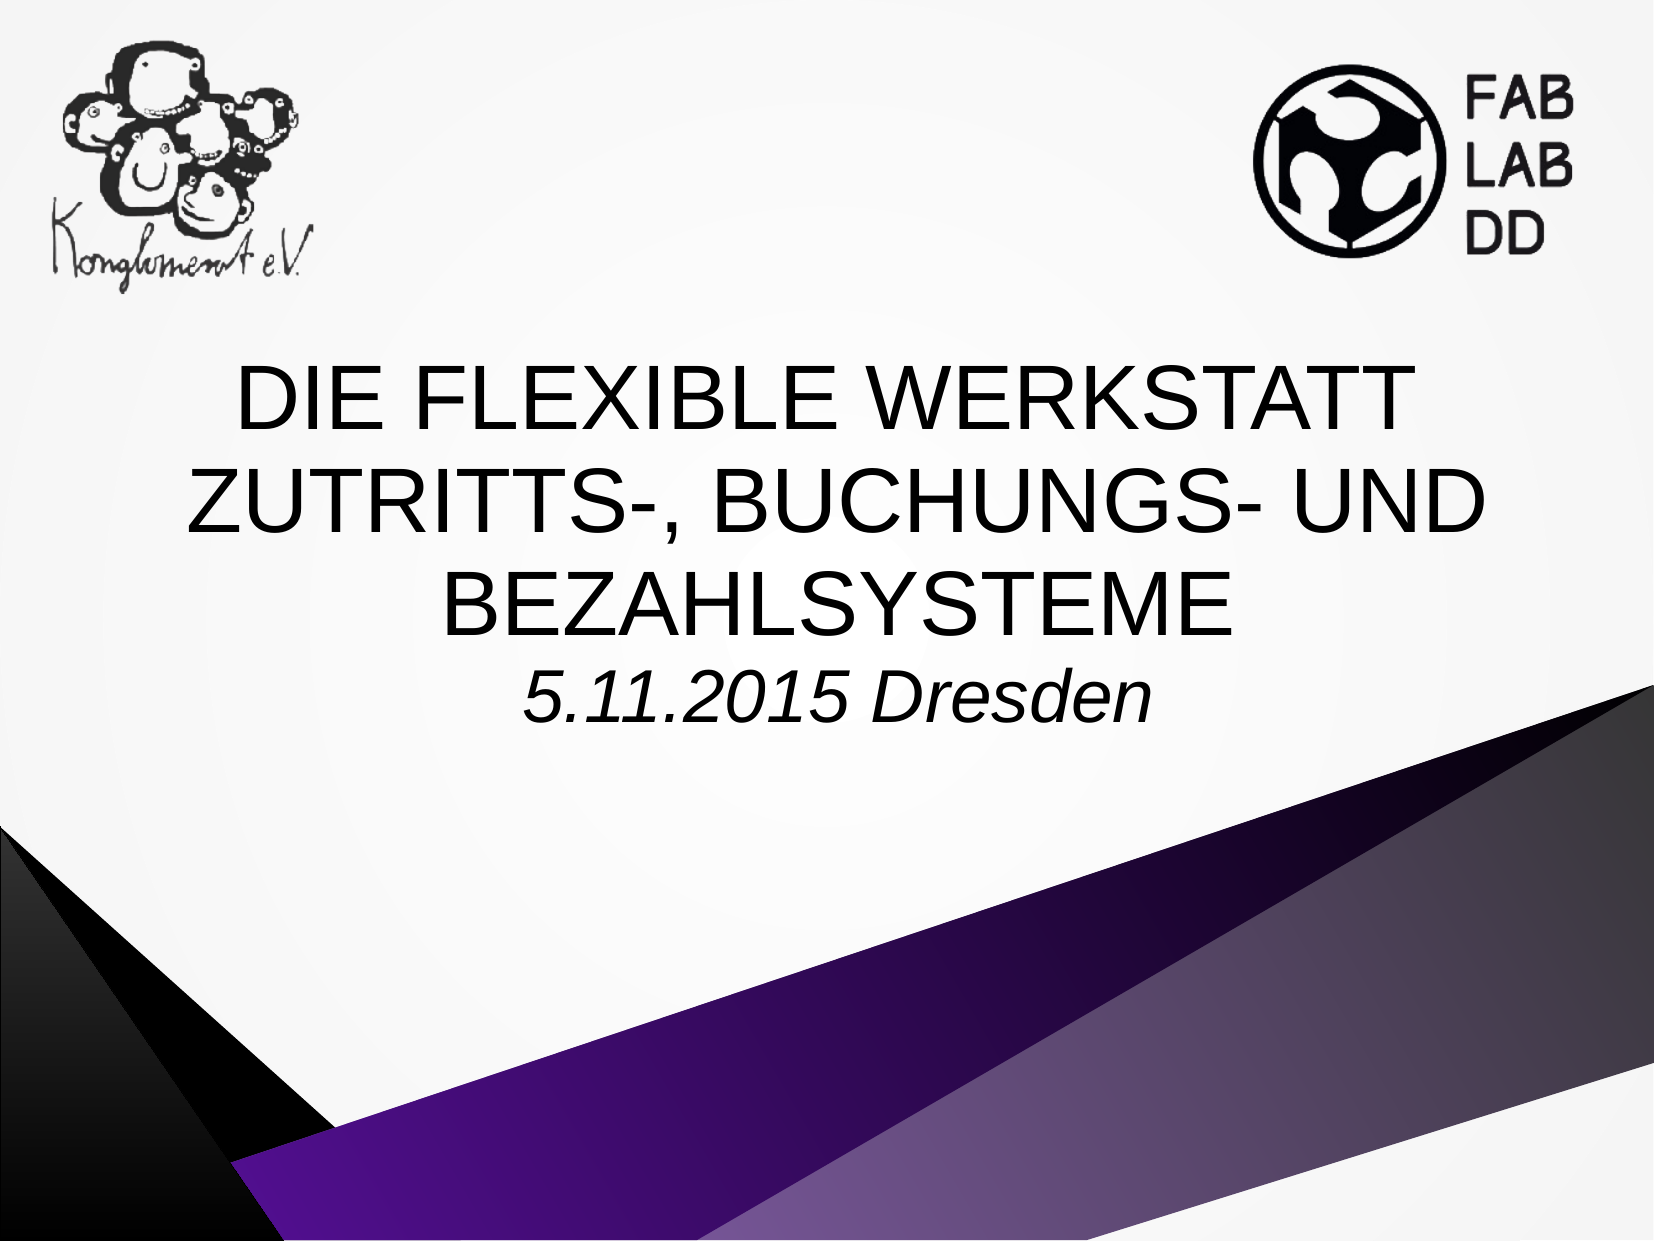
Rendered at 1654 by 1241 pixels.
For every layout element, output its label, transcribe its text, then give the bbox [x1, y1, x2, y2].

picture [1221, 27, 1607, 296]
title DIE FLEXIBLE WERKSTATT ZUTRITTS-, BUCHUNGS- UND BEZAHLSYSTEME 5.11.2015 Dresden [94, 346, 1583, 739]
picture [21, 0, 331, 298]
